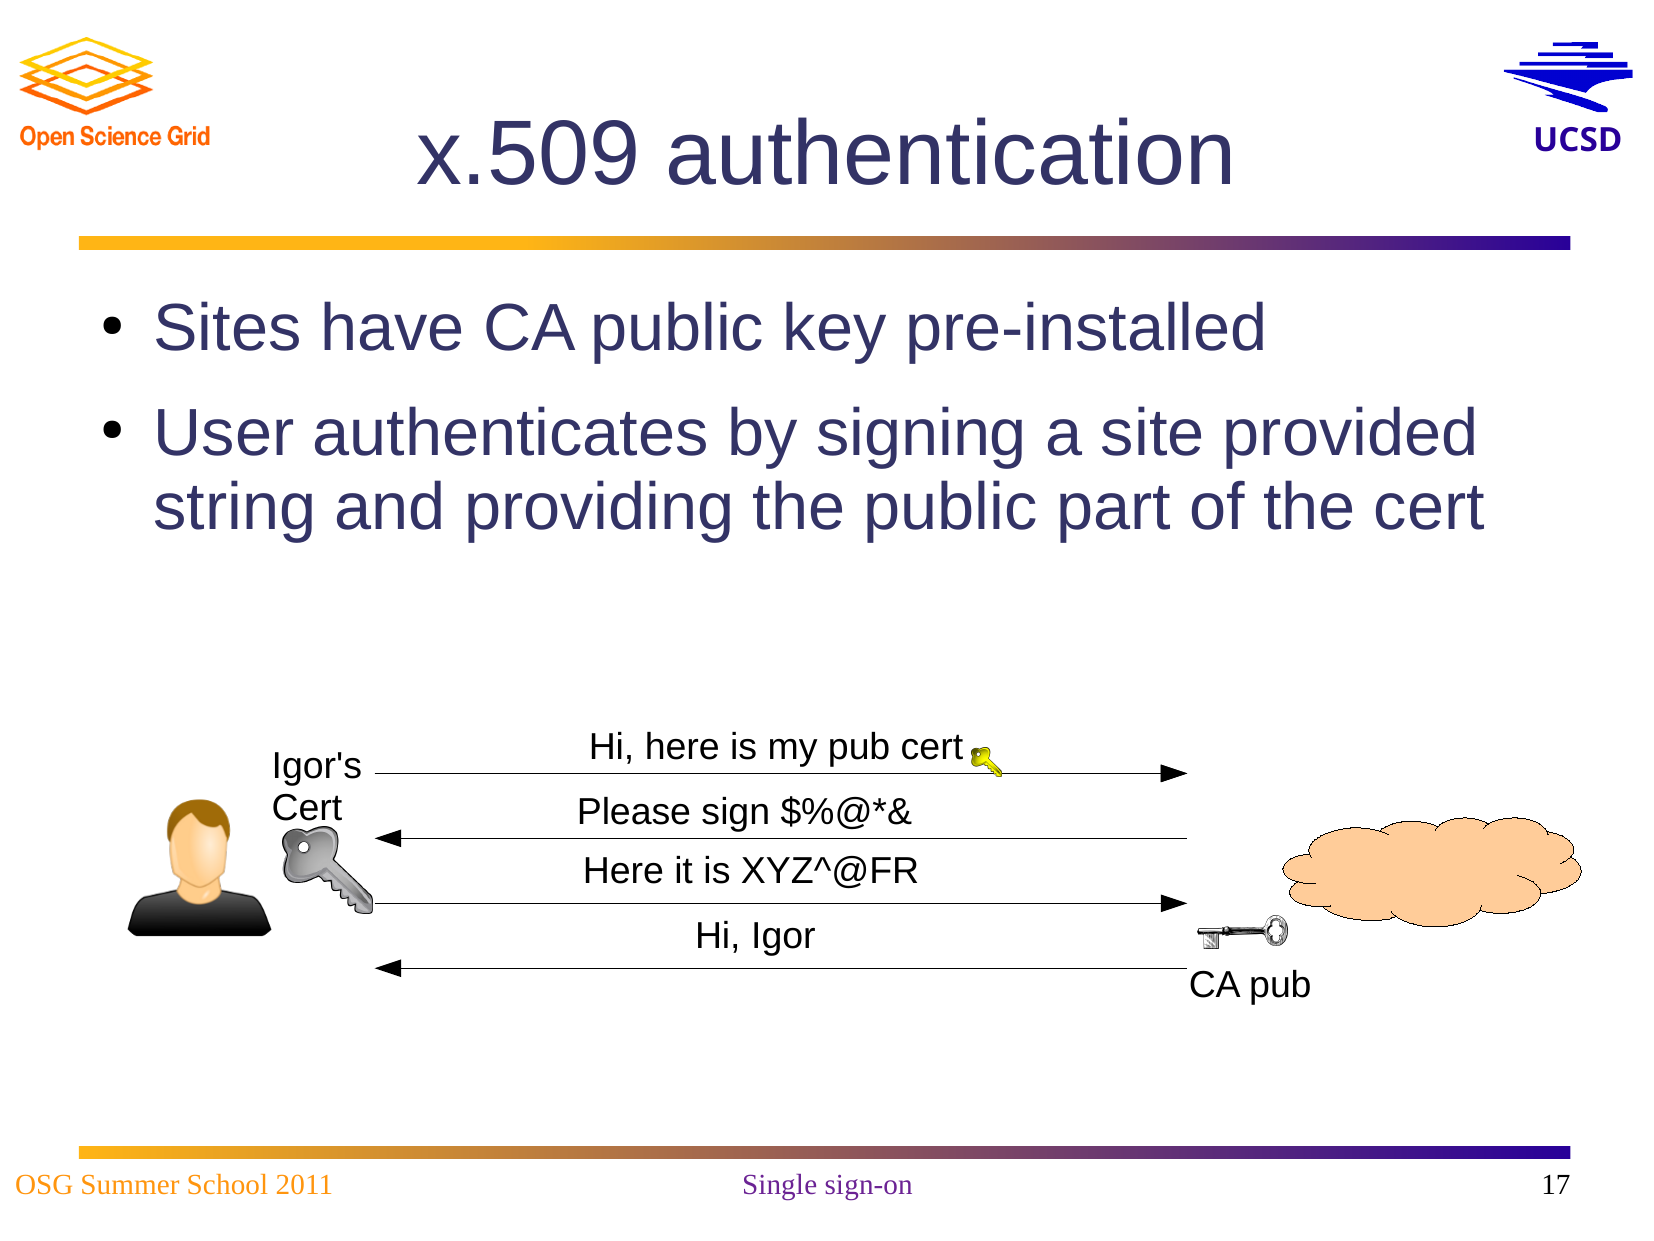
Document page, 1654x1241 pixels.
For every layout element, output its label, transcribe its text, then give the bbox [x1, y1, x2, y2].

title x.509 authentication [82, 49, 1571, 257]
picture [971, 747, 1002, 777]
text_box Please sign $%@*& [562, 783, 928, 840]
text_box Here it is XYZ^@FR [568, 842, 935, 899]
text_box Hi, Igor [680, 907, 831, 964]
picture [1495, 42, 1637, 118]
picture [1197, 915, 1288, 949]
picture [282, 836, 373, 914]
text_box Hi, here is my pub cert [573, 718, 979, 773]
text_box [1282, 817, 1582, 927]
picture [0, 14, 229, 167]
picture [124, 789, 275, 940]
text_box Igor's Cert [256, 736, 378, 836]
text_box CA pub [1173, 955, 1327, 1013]
list Sites have CA public key pre-installed User authenticates by signing a site provided string and providing the public part of the cert [82, 290, 1571, 1109]
